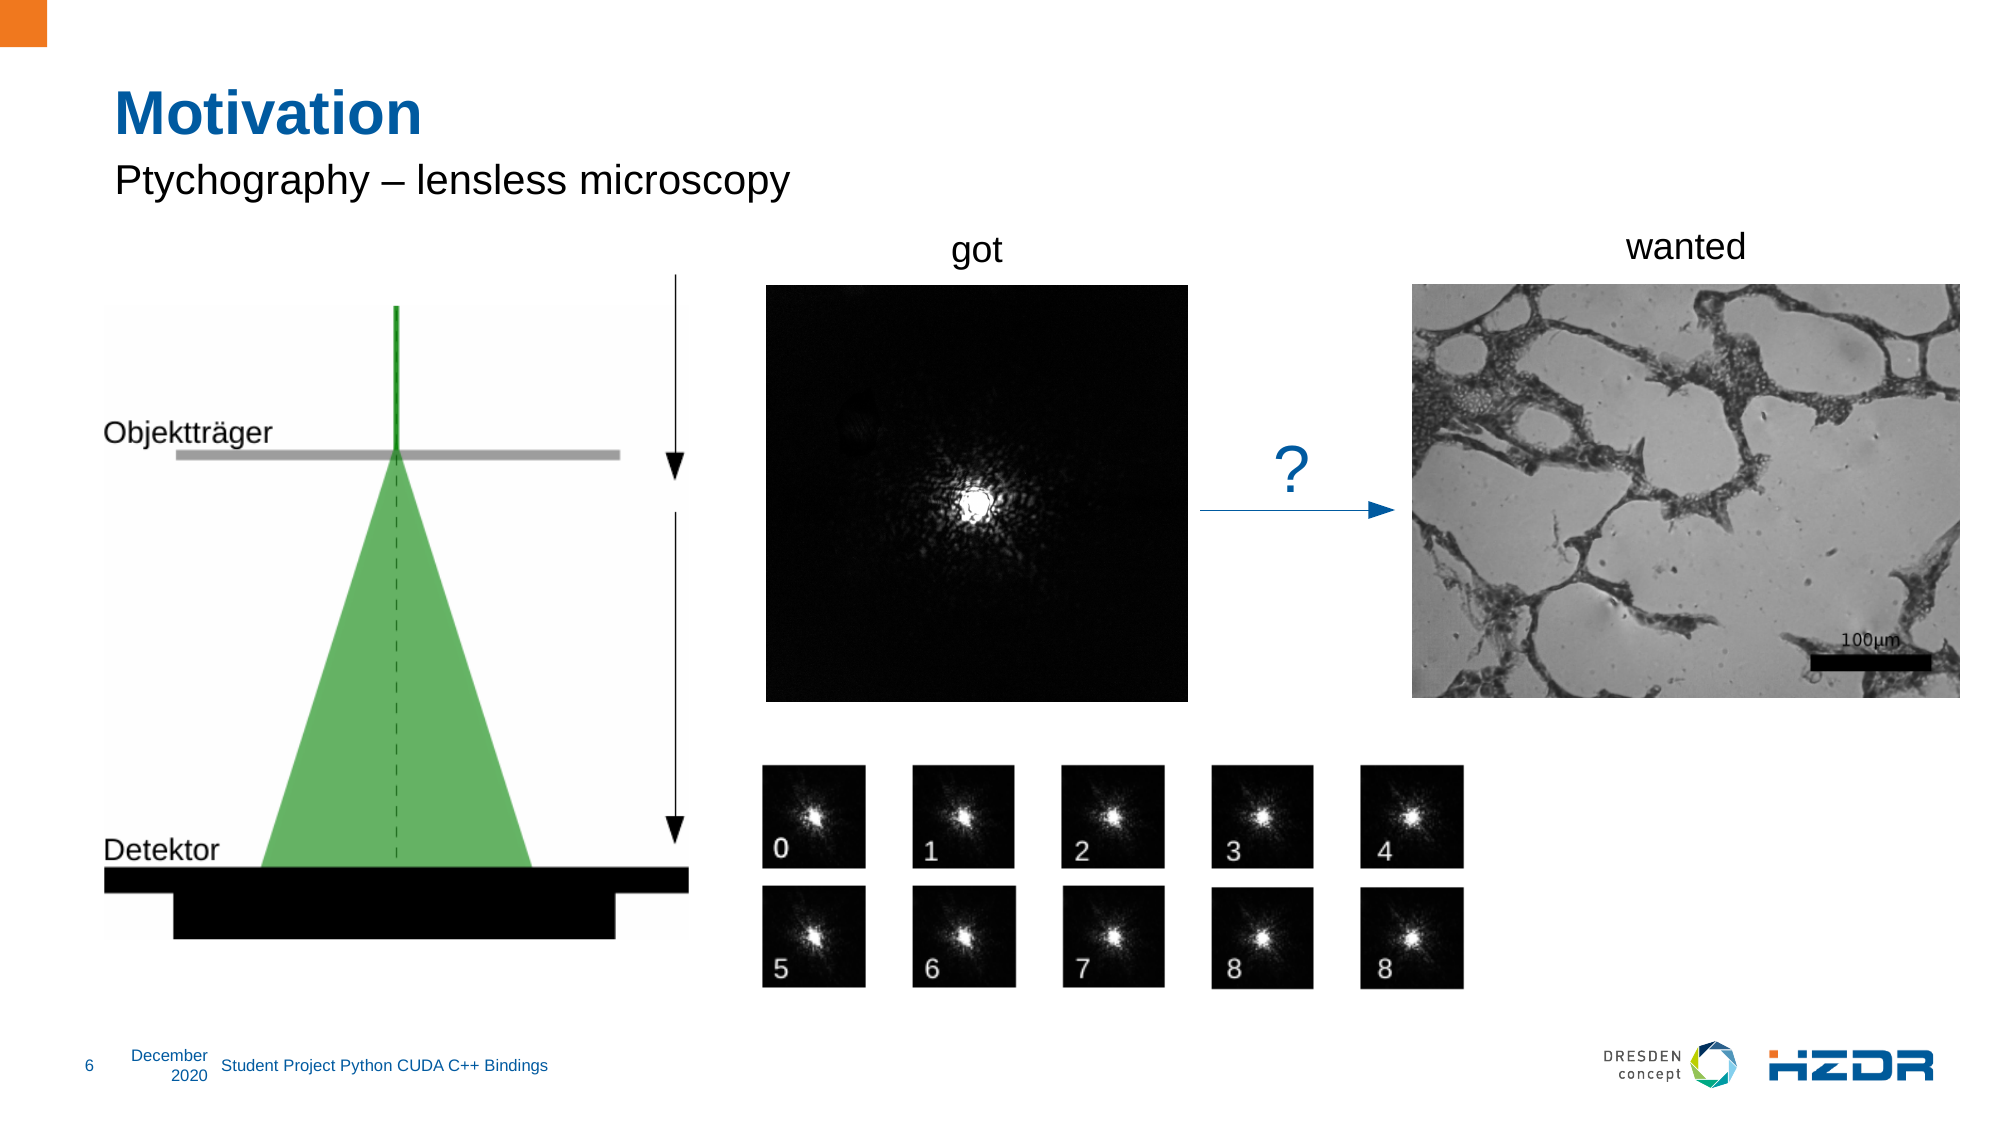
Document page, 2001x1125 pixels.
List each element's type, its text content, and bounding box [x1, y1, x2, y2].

footer Student Project Python CUDA C++ Bindings [221, 1034, 965, 1095]
slide_number <number> [6, 1034, 95, 1095]
picture [747, 756, 1486, 1006]
title Motivation [114, 80, 1934, 148]
list got [921, 224, 1033, 289]
picture [1768, 1049, 1934, 1081]
subtitle Ptychography – lensless microscopy [114, 152, 1934, 208]
picture [78, 208, 709, 967]
picture [1603, 1040, 1738, 1089]
picture [1412, 284, 1960, 698]
text_box ? [1260, 425, 1324, 480]
list wanted [1618, 221, 1754, 286]
picture [764, 284, 1190, 702]
slide_number December 2020 [107, 1034, 208, 1095]
